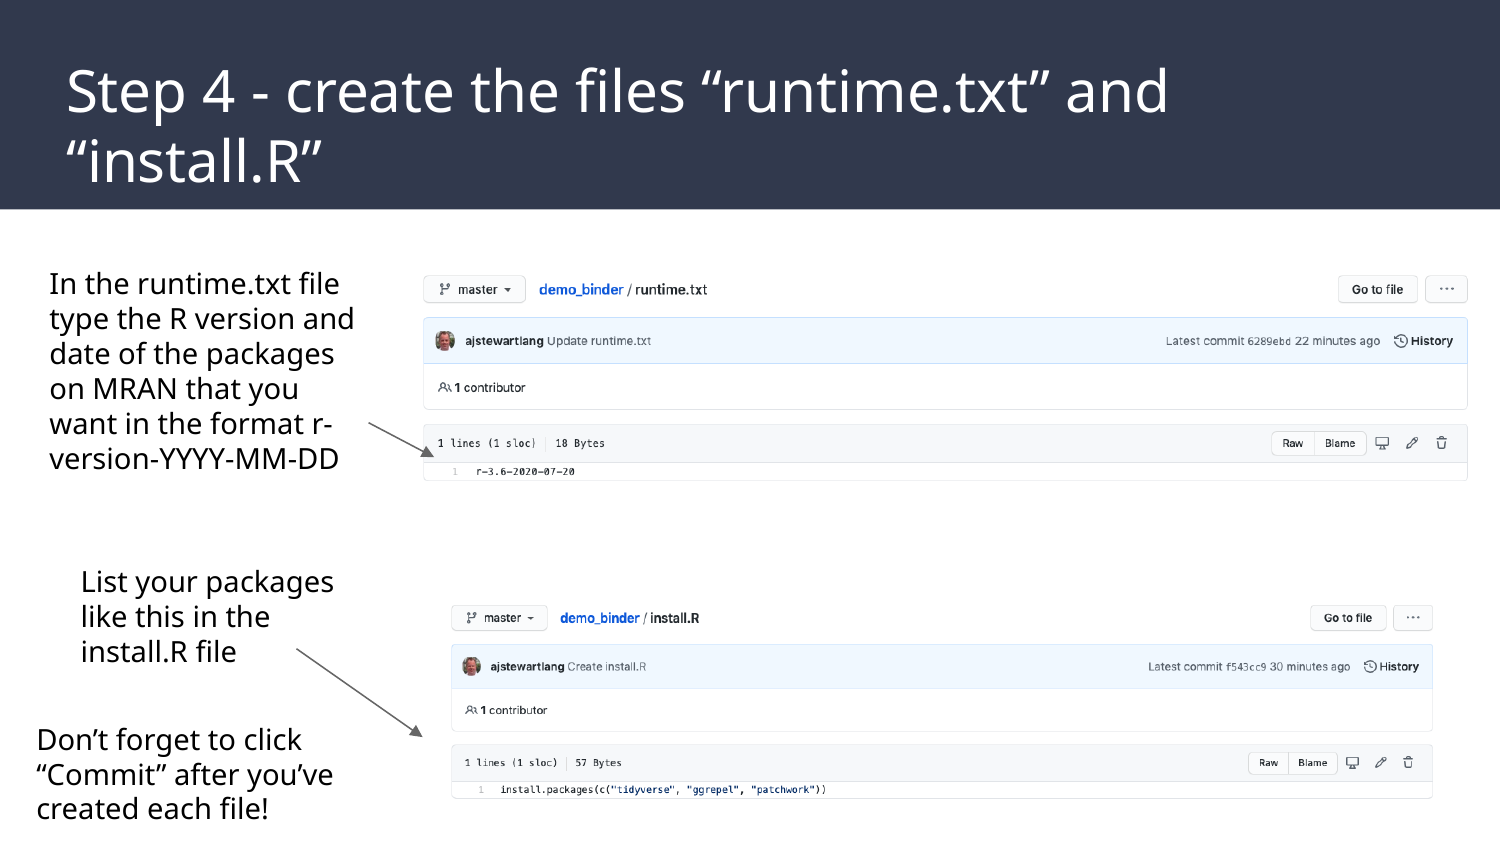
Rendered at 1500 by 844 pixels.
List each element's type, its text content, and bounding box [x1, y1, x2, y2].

picture [439, 593, 1449, 809]
text_box List your packages like this in the install.R file [65, 548, 369, 674]
picture [377, 263, 1485, 493]
title Step 4 - create the files “runtime.txt” and “install.R” [51, 39, 1449, 142]
text_box Don’t forget to click “Commit” after you’ve created each file! [21, 705, 377, 809]
text_box In the runtime.txt file type the R version and date of the packages on MRAN that you want in the format r-version-YYYY-MM-DD [34, 250, 377, 500]
